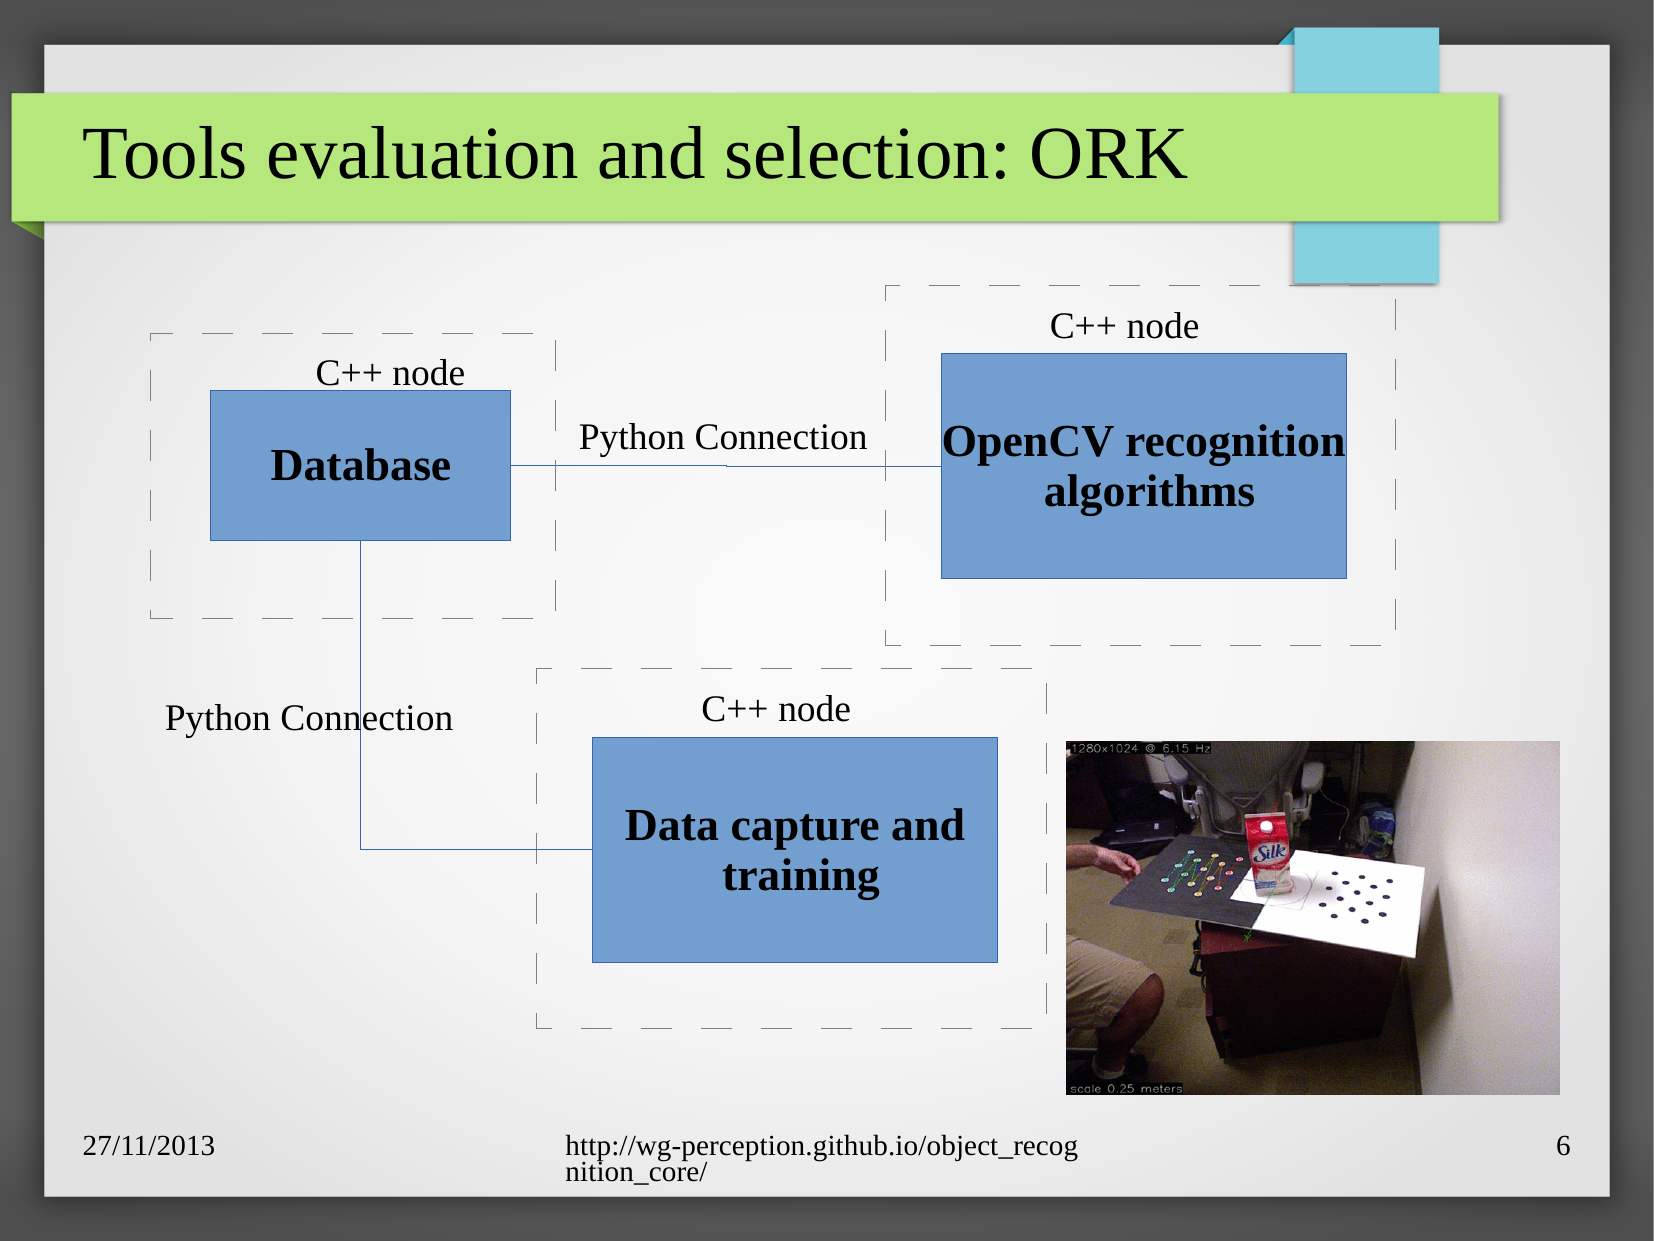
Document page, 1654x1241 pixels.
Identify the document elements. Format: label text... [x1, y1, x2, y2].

title Tools evaluation and selection: ORK [82, 94, 1264, 213]
text_box Data capture and training [592, 737, 998, 963]
text_box Database [210, 390, 511, 541]
text_box C++ node [686, 681, 867, 738]
text_box Python Connection [150, 690, 469, 747]
text_box Python Connection [564, 408, 883, 466]
text_box C++ node [1035, 297, 1215, 354]
text_box OpenCV recognition algorithms [941, 353, 1347, 579]
text_box C++ node [300, 345, 481, 402]
picture [0, 0, 1654, 1241]
